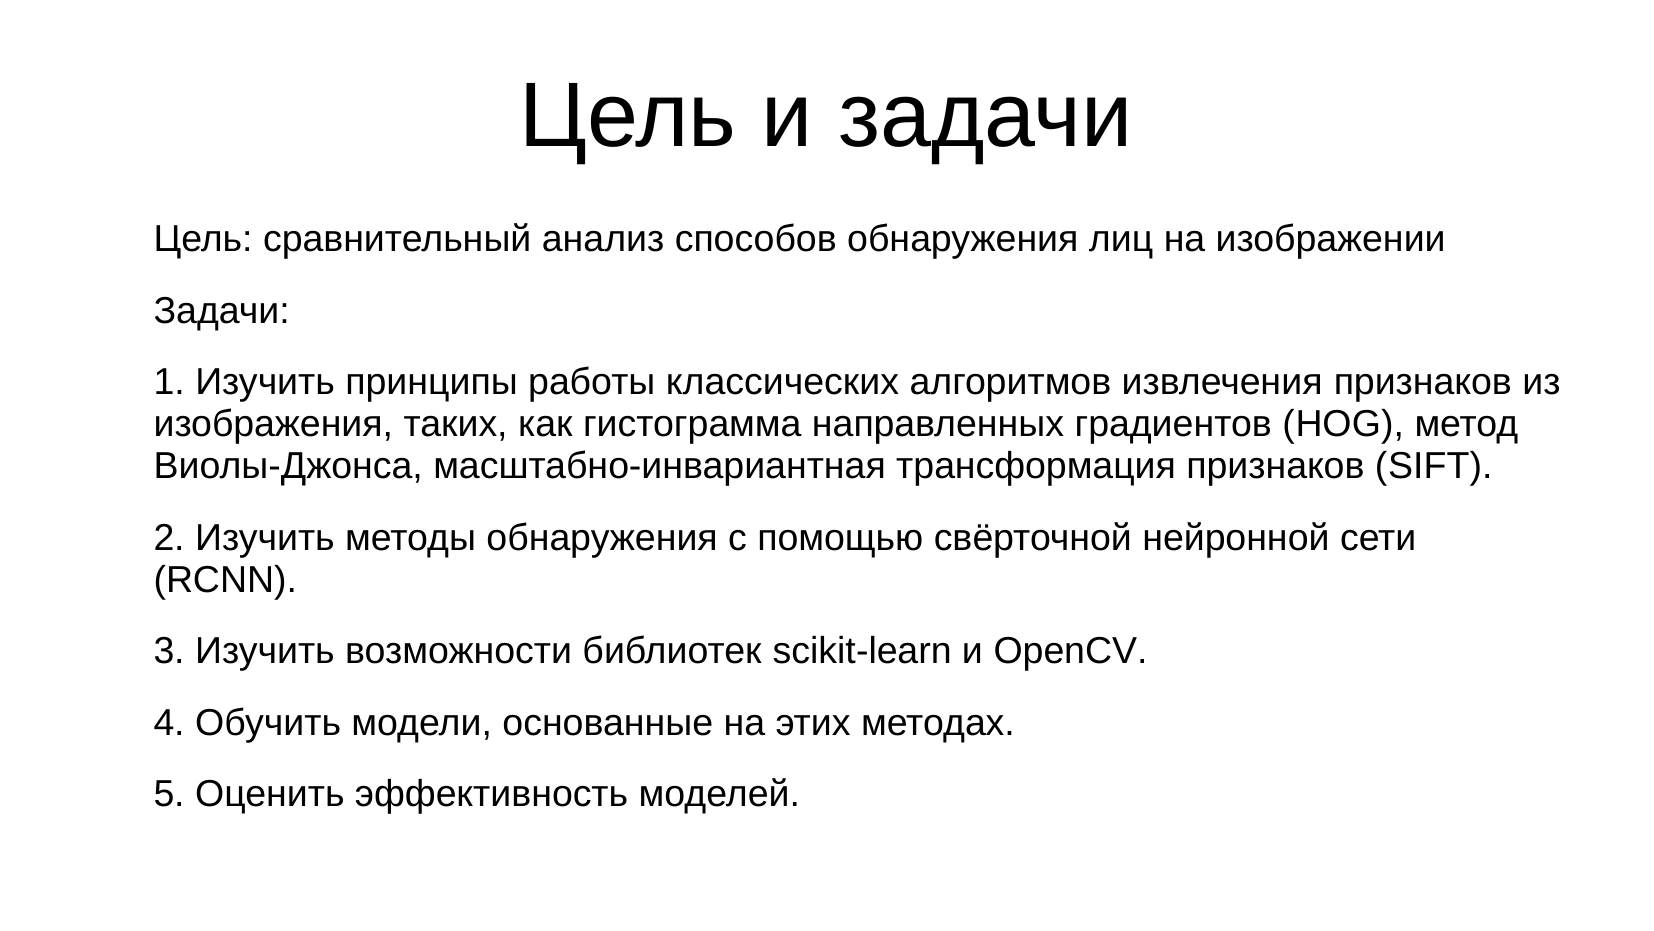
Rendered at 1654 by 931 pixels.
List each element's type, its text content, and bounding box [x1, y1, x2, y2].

title Цель и задачи [82, 37, 1571, 193]
list Цель: сравнительный анализ способов обнаружения лиц на изображении Задачи: 1. Изучить принципы работы классических алгоритмов извлечения признаков из изображения, таких, как гистограмма направленных градиентов (HOG), метод Виолы-Джонса, масштабно-инвариантная трансформация признаков (SIFT). 2. Изучить методы обнаружения с помощью свёрточной нейронной сети (RCNN). 3. Изучить возможности библиотек scikit-learn и OpenCV. 4. Обучить модели, основанные на этих методах. 5. Оценить эффективность моделей. [82, 217, 1571, 827]
